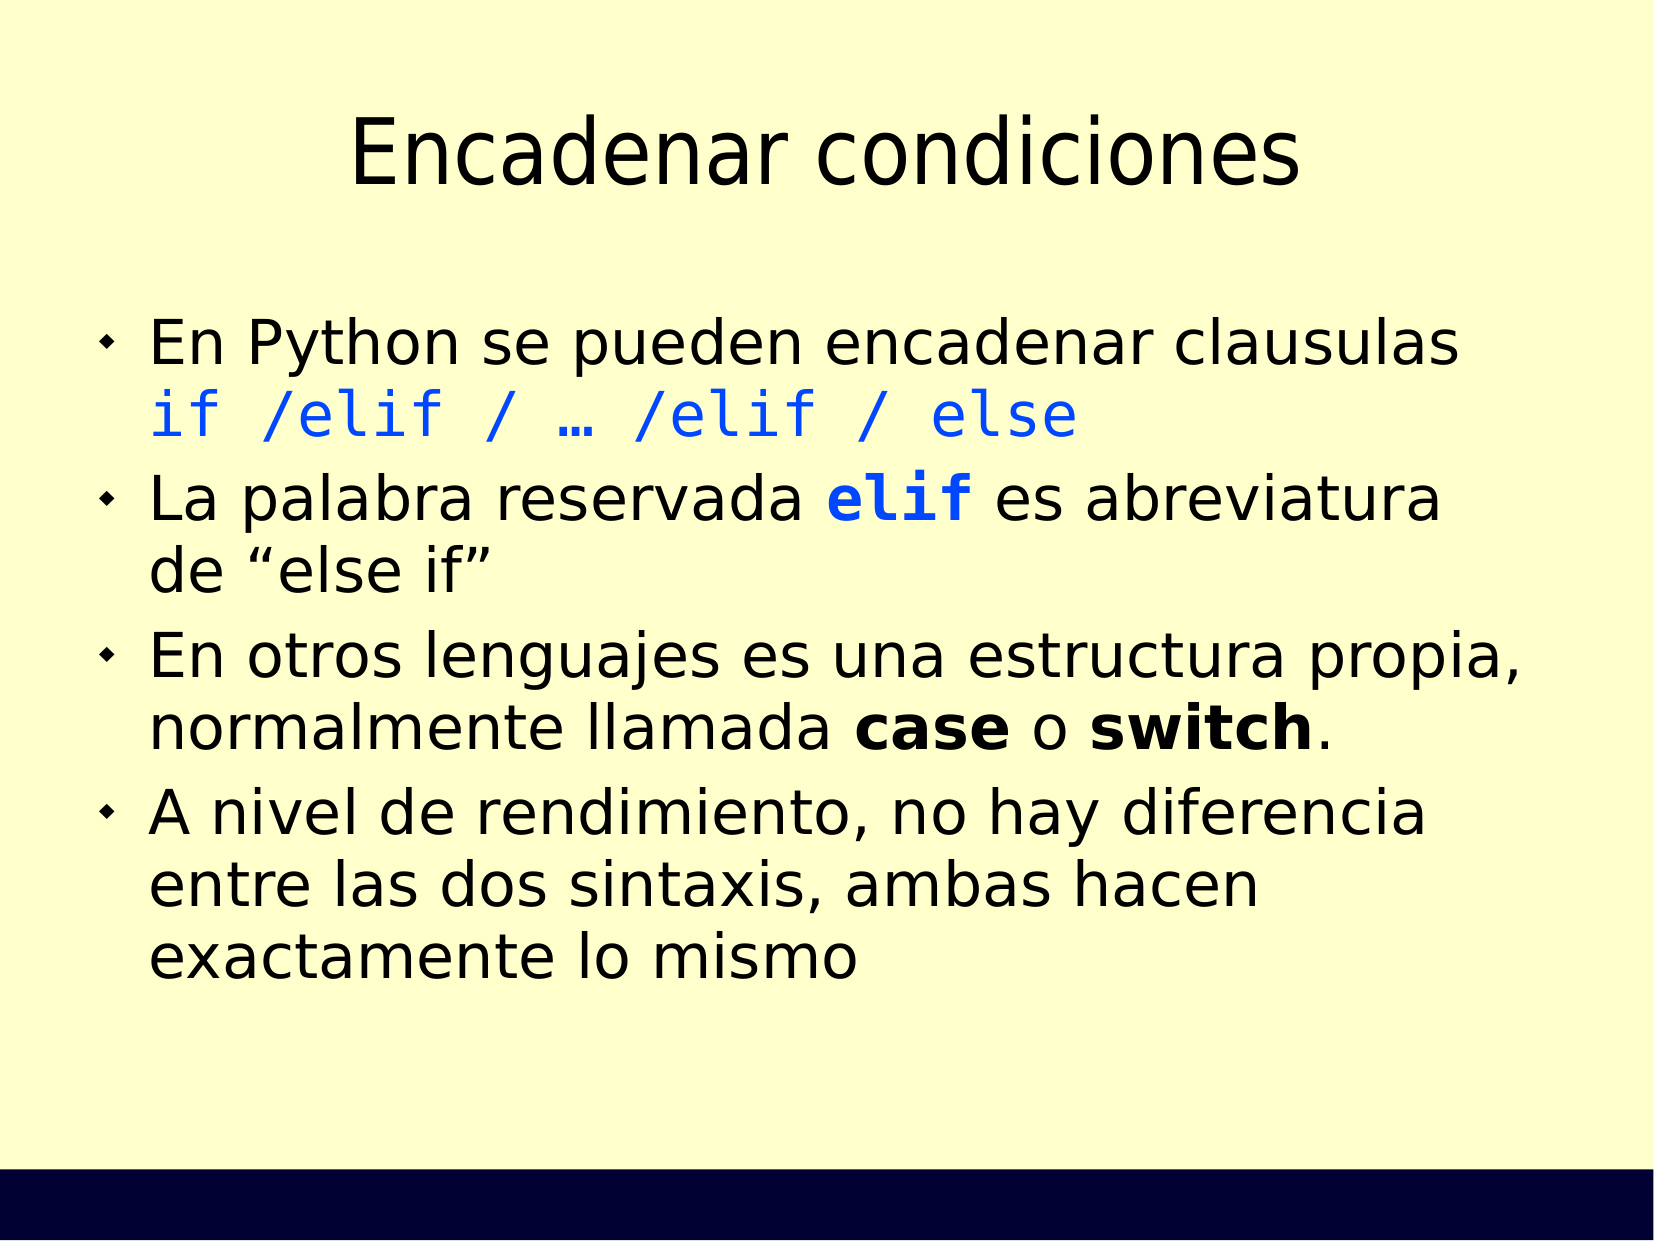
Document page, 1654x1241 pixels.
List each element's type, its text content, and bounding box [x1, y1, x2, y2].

list En Python se pueden encadenar clausulas if /elif / … /elif / else La palabra reservada elif es abreviatura de “else if” En otros lenguajes es una estructura propia, normalmente llamada case o switch. A nivel de rendimiento, no hay diferencia entre las dos sintaxis, ambas hacen exactamente lo mismo [82, 290, 1538, 1010]
title Encadenar condiciones [82, 49, 1571, 257]
